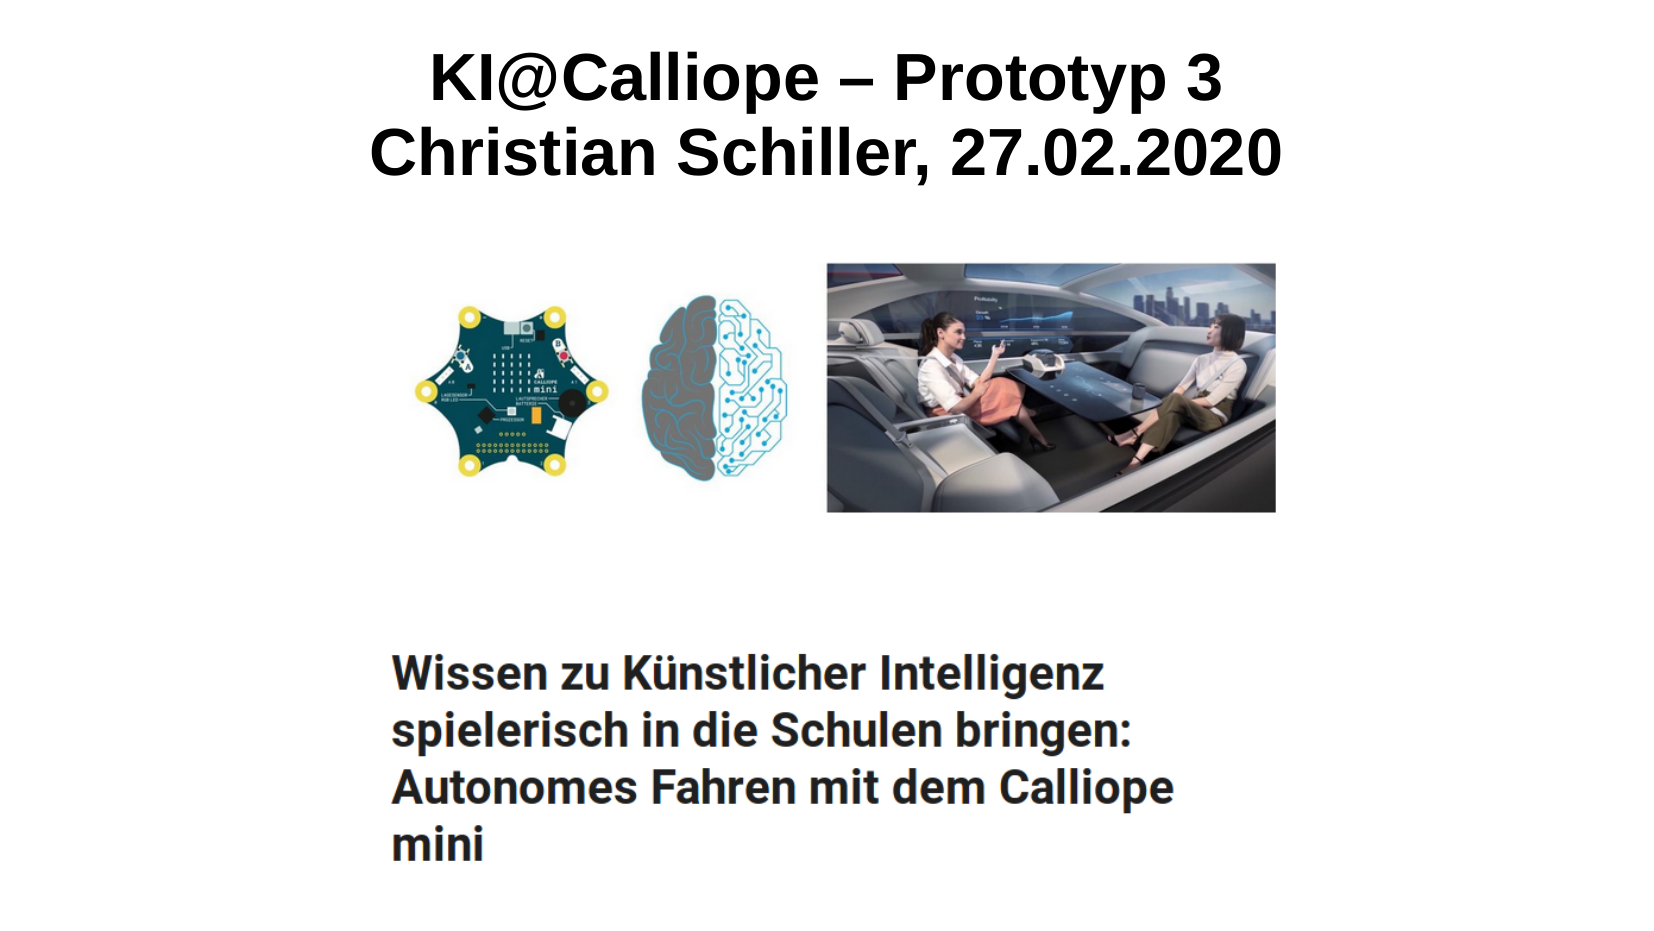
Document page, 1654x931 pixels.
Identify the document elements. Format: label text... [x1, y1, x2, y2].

title KI@Calliope – Prototyp 3 Christian Schiller, 27.02.2020 [82, 37, 1571, 193]
picture [377, 238, 1302, 875]
